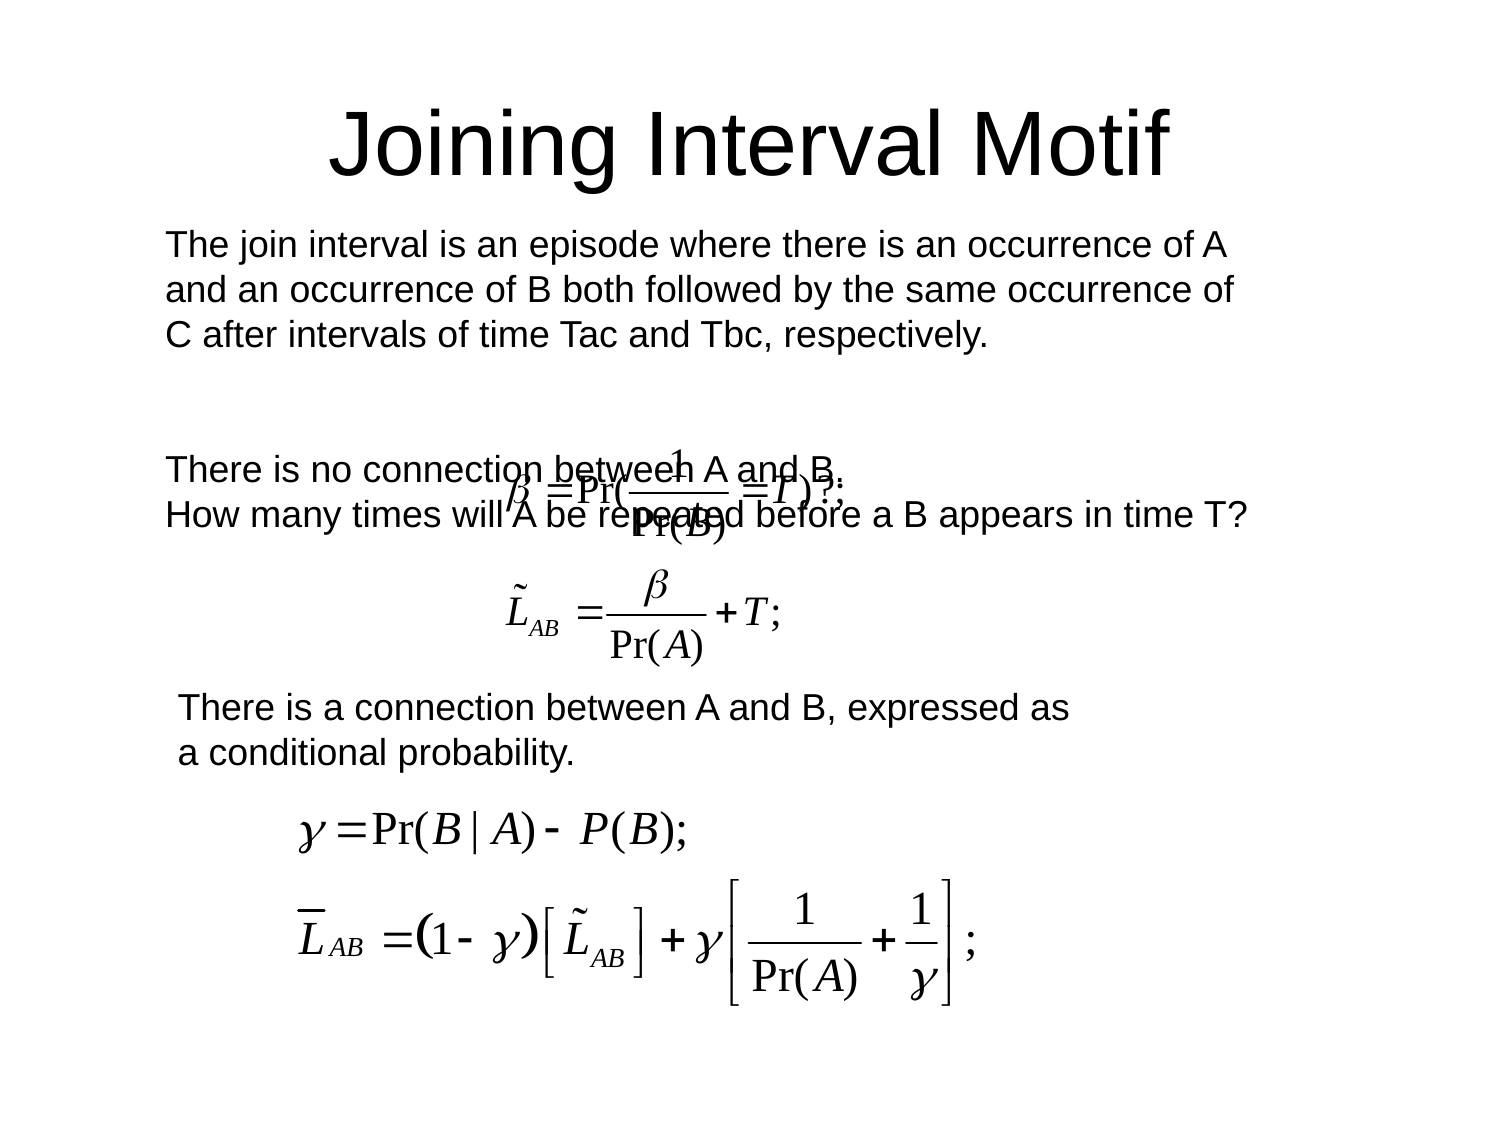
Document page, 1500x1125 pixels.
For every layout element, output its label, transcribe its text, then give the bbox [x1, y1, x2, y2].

text_box Joining Interval Motif [75, 45, 1425, 233]
text_box The join interval is an episode where there is an occurrence of A and an occurrence of B both followed by the same occurrence of C after intervals of time Tac and Tbc, respectively. [150, 212, 1266, 363]
chart [290, 800, 985, 1078]
text_box There is no connection between A and B. How many times will A be repeated before a B appears in time T? [150, 437, 1262, 543]
chart [498, 543, 852, 675]
text_box There is a connection between A and B, expressed as a conditional probability. [162, 675, 1088, 781]
